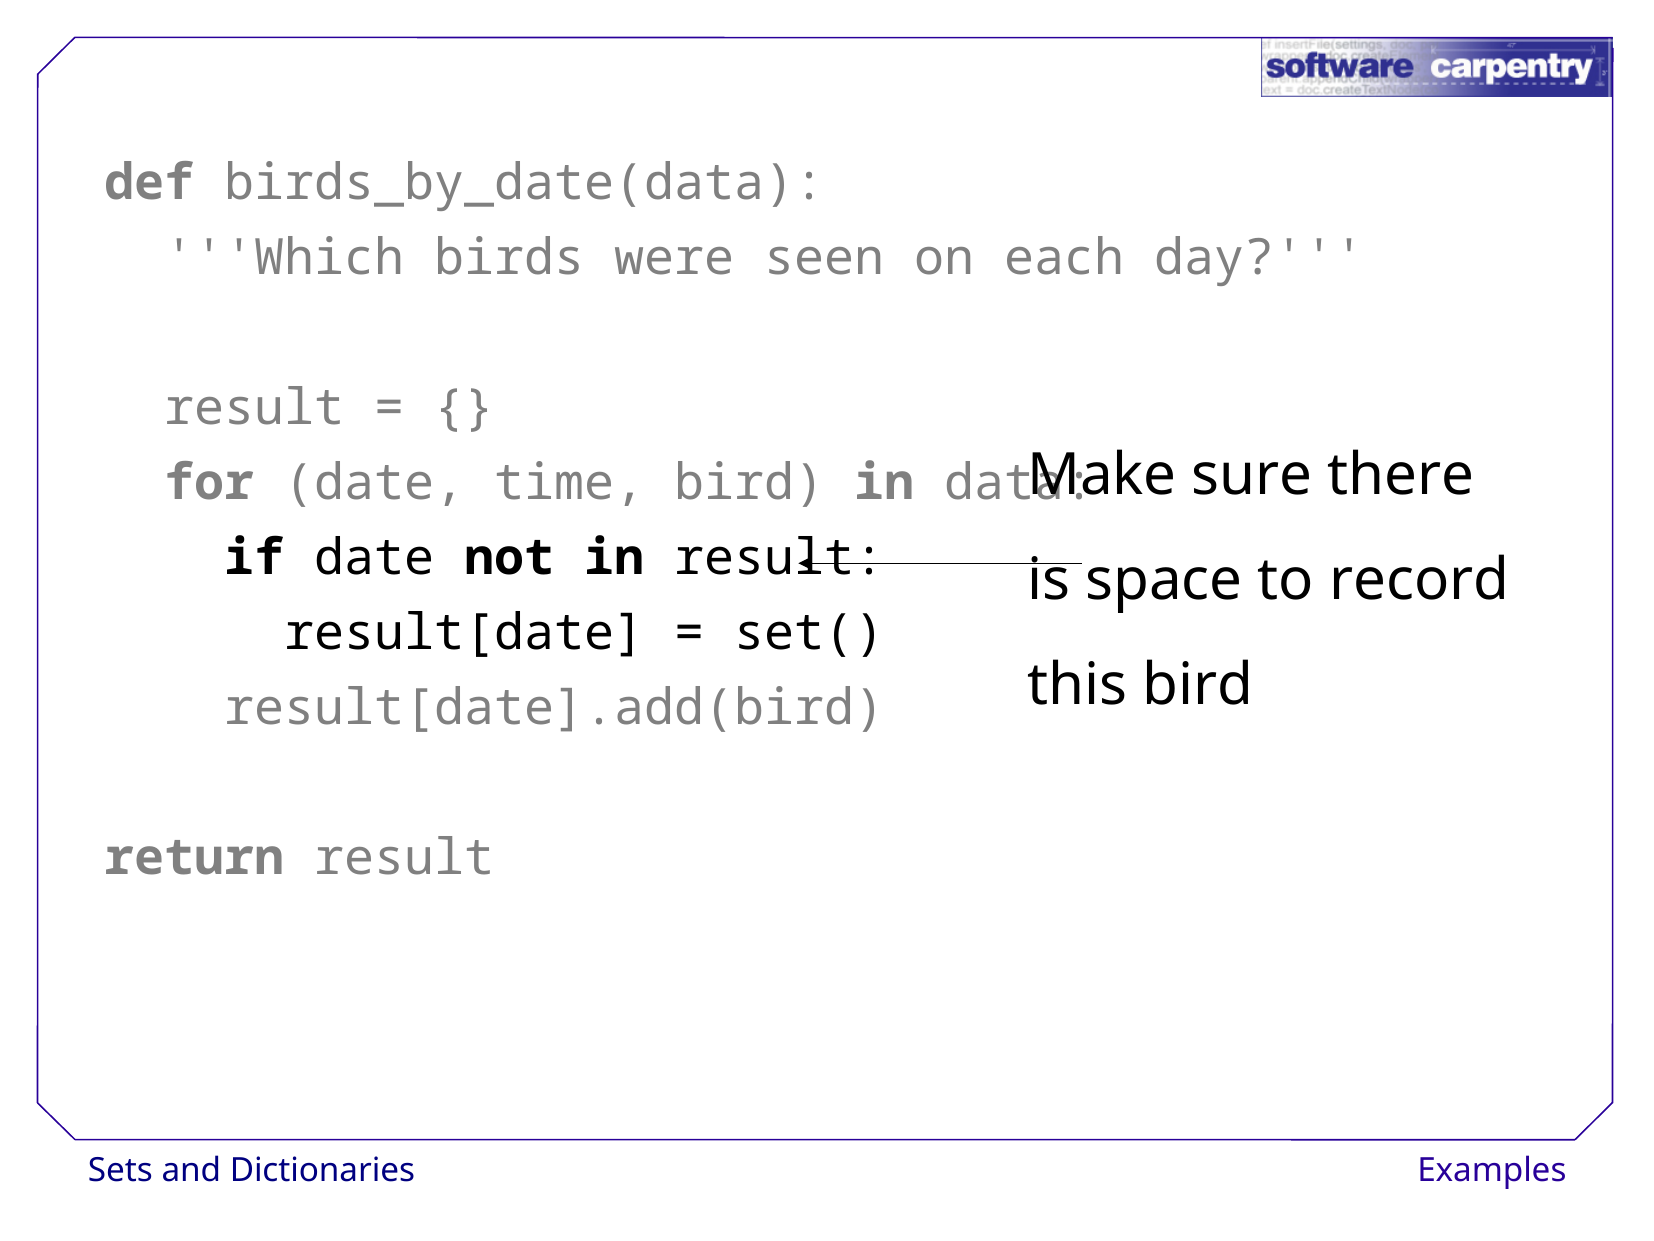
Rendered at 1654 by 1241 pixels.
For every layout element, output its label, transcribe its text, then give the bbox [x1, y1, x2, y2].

text_box def birds_by_date(data): '''Which birds were seen on each day?''' result = {} for (date, time, bird) in data: if date not in result: result[date] = set() result[date].add(bird) return result [89, 126, 1512, 1058]
picture [1261, 39, 1613, 97]
text_box Make sure there is space to record this bird [1012, 393, 1654, 724]
